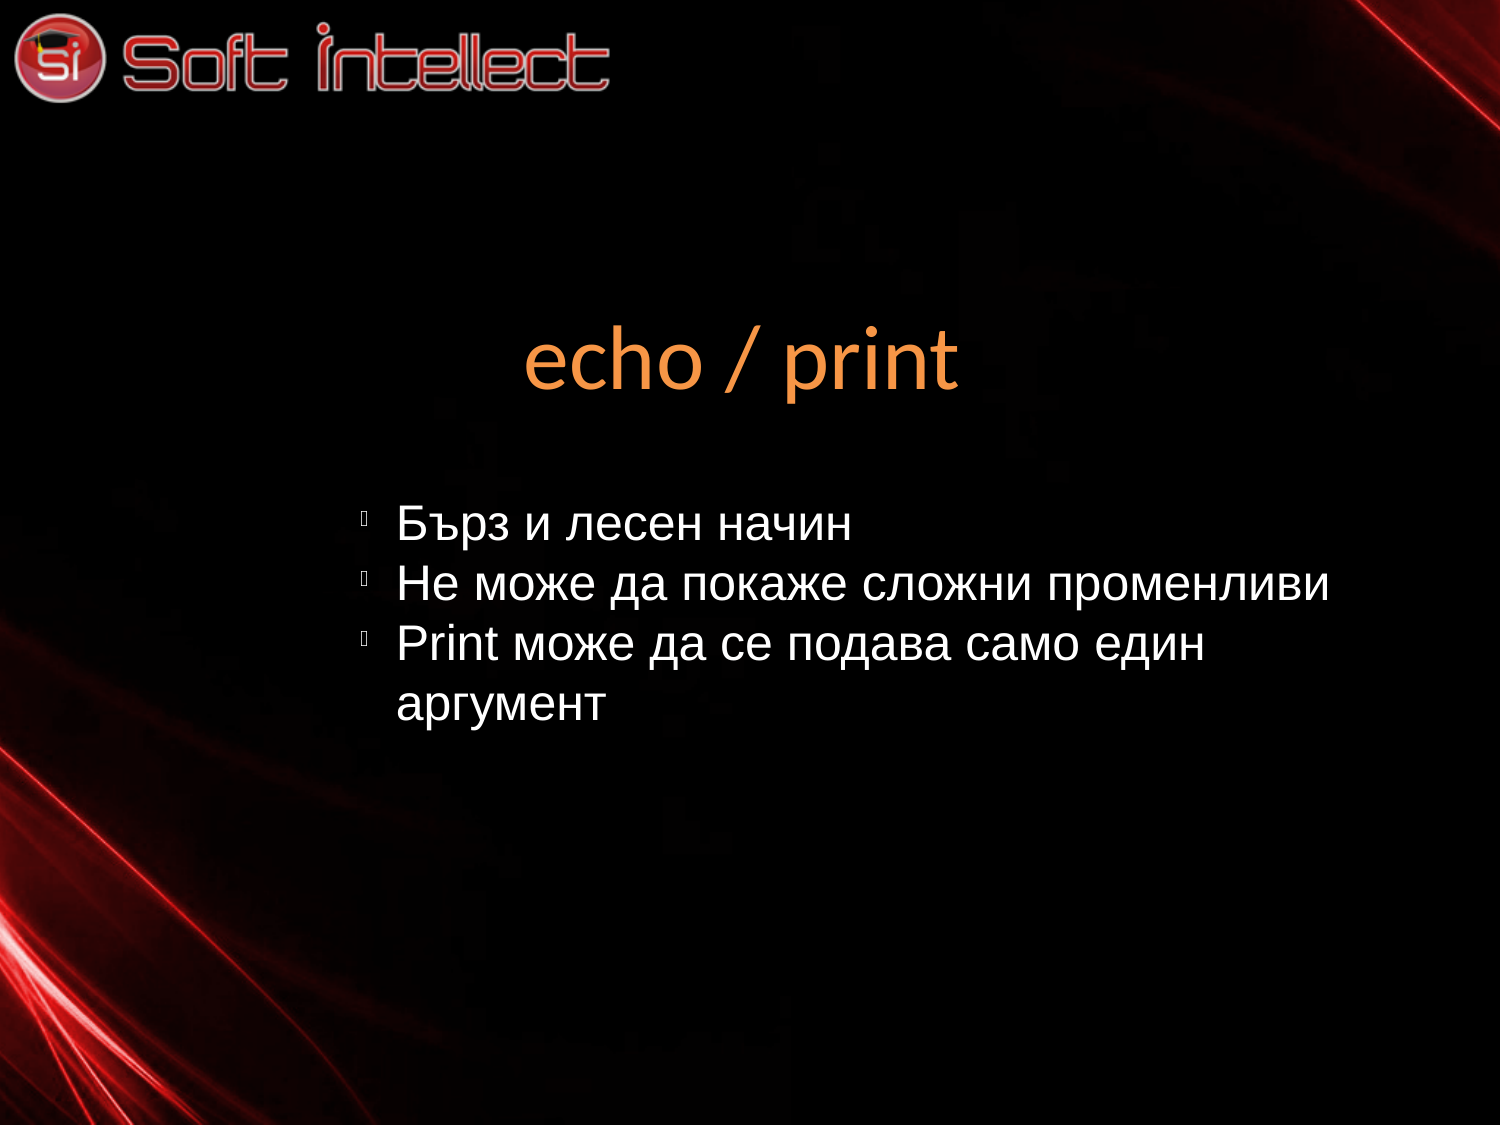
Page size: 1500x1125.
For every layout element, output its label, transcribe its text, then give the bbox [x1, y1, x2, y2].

text_box echo / print [104, 232, 1380, 474]
picture [0, 0, 1500, 1125]
text_box Бърз и лесен начин Не може да покаже сложни променливи Print може да се подава само един аргумент [345, 483, 1351, 1125]
